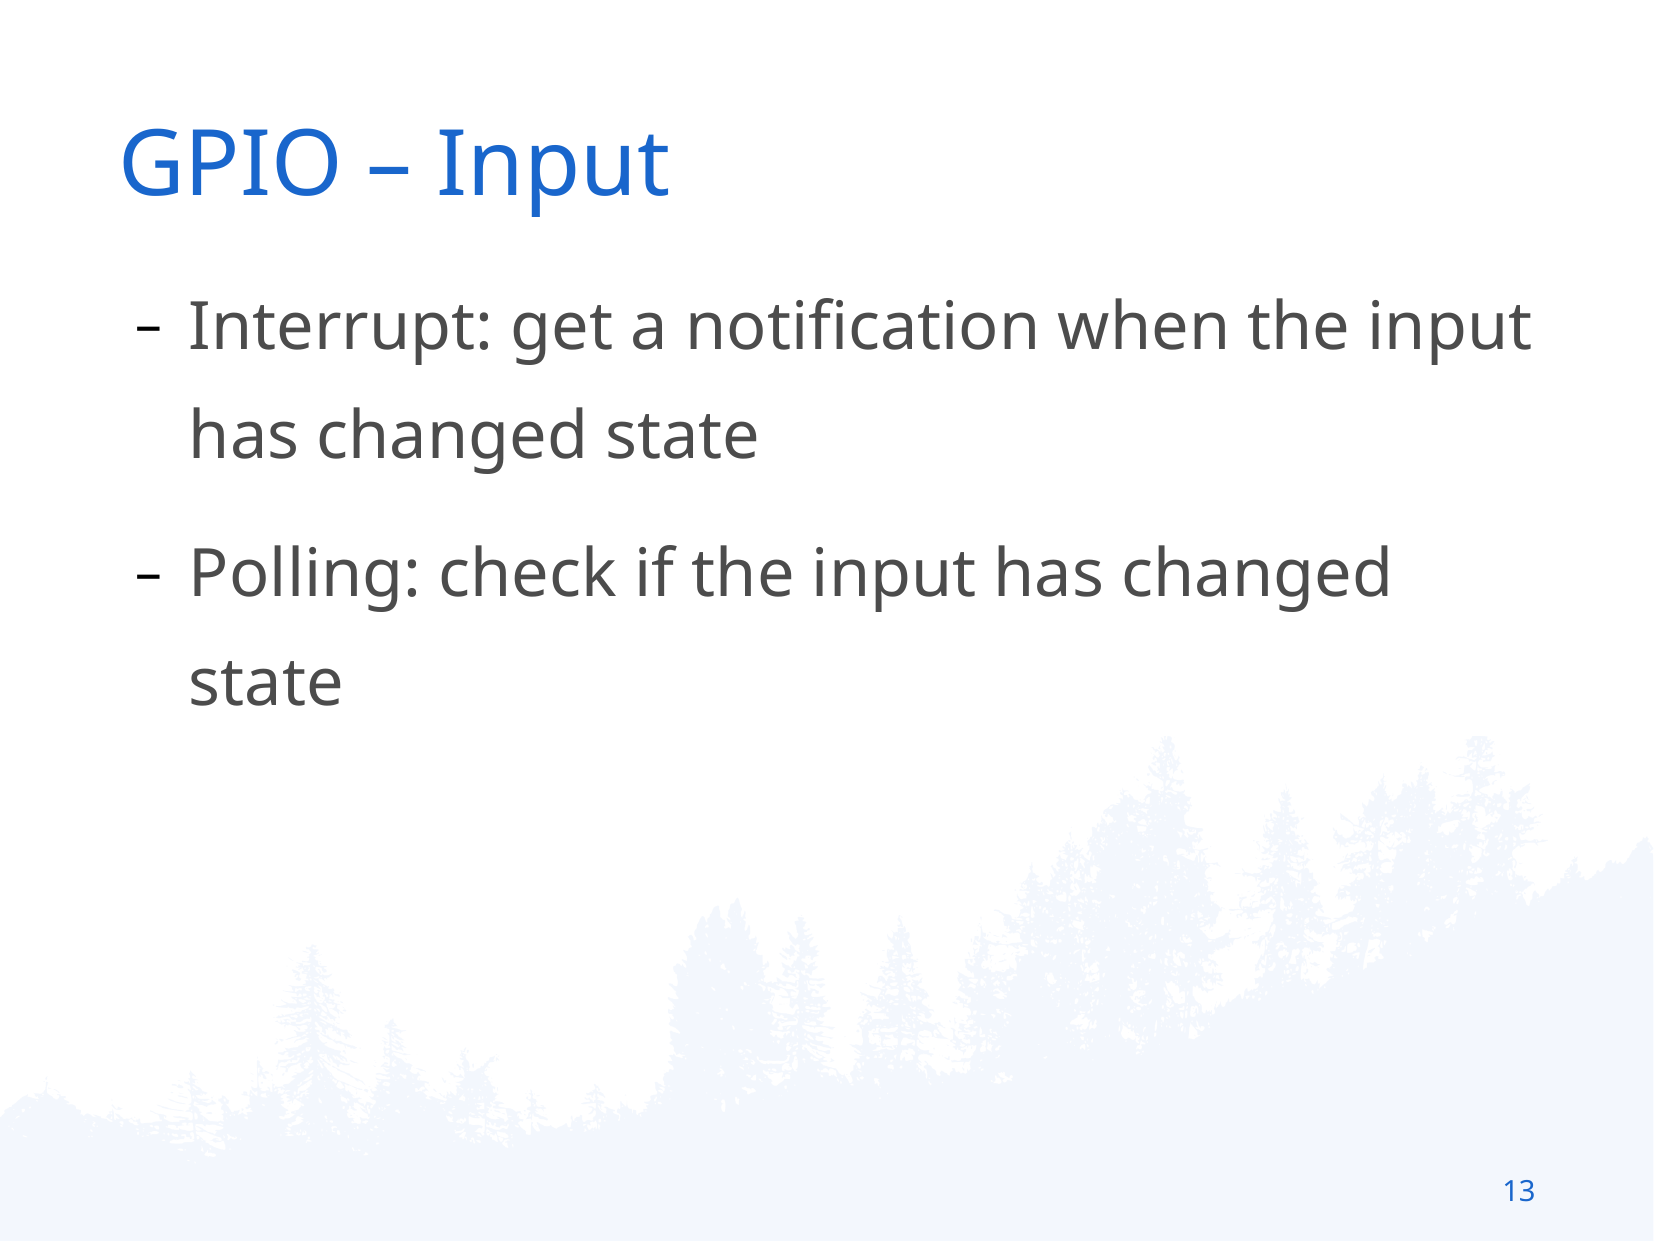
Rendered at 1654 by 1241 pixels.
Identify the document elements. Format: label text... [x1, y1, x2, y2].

picture [0, 736, 1654, 1241]
list Interrupt: get a notification when the input has changed state Polling: check if the input has changed state [118, 259, 1536, 980]
title GPIO – Input [118, 88, 1536, 231]
